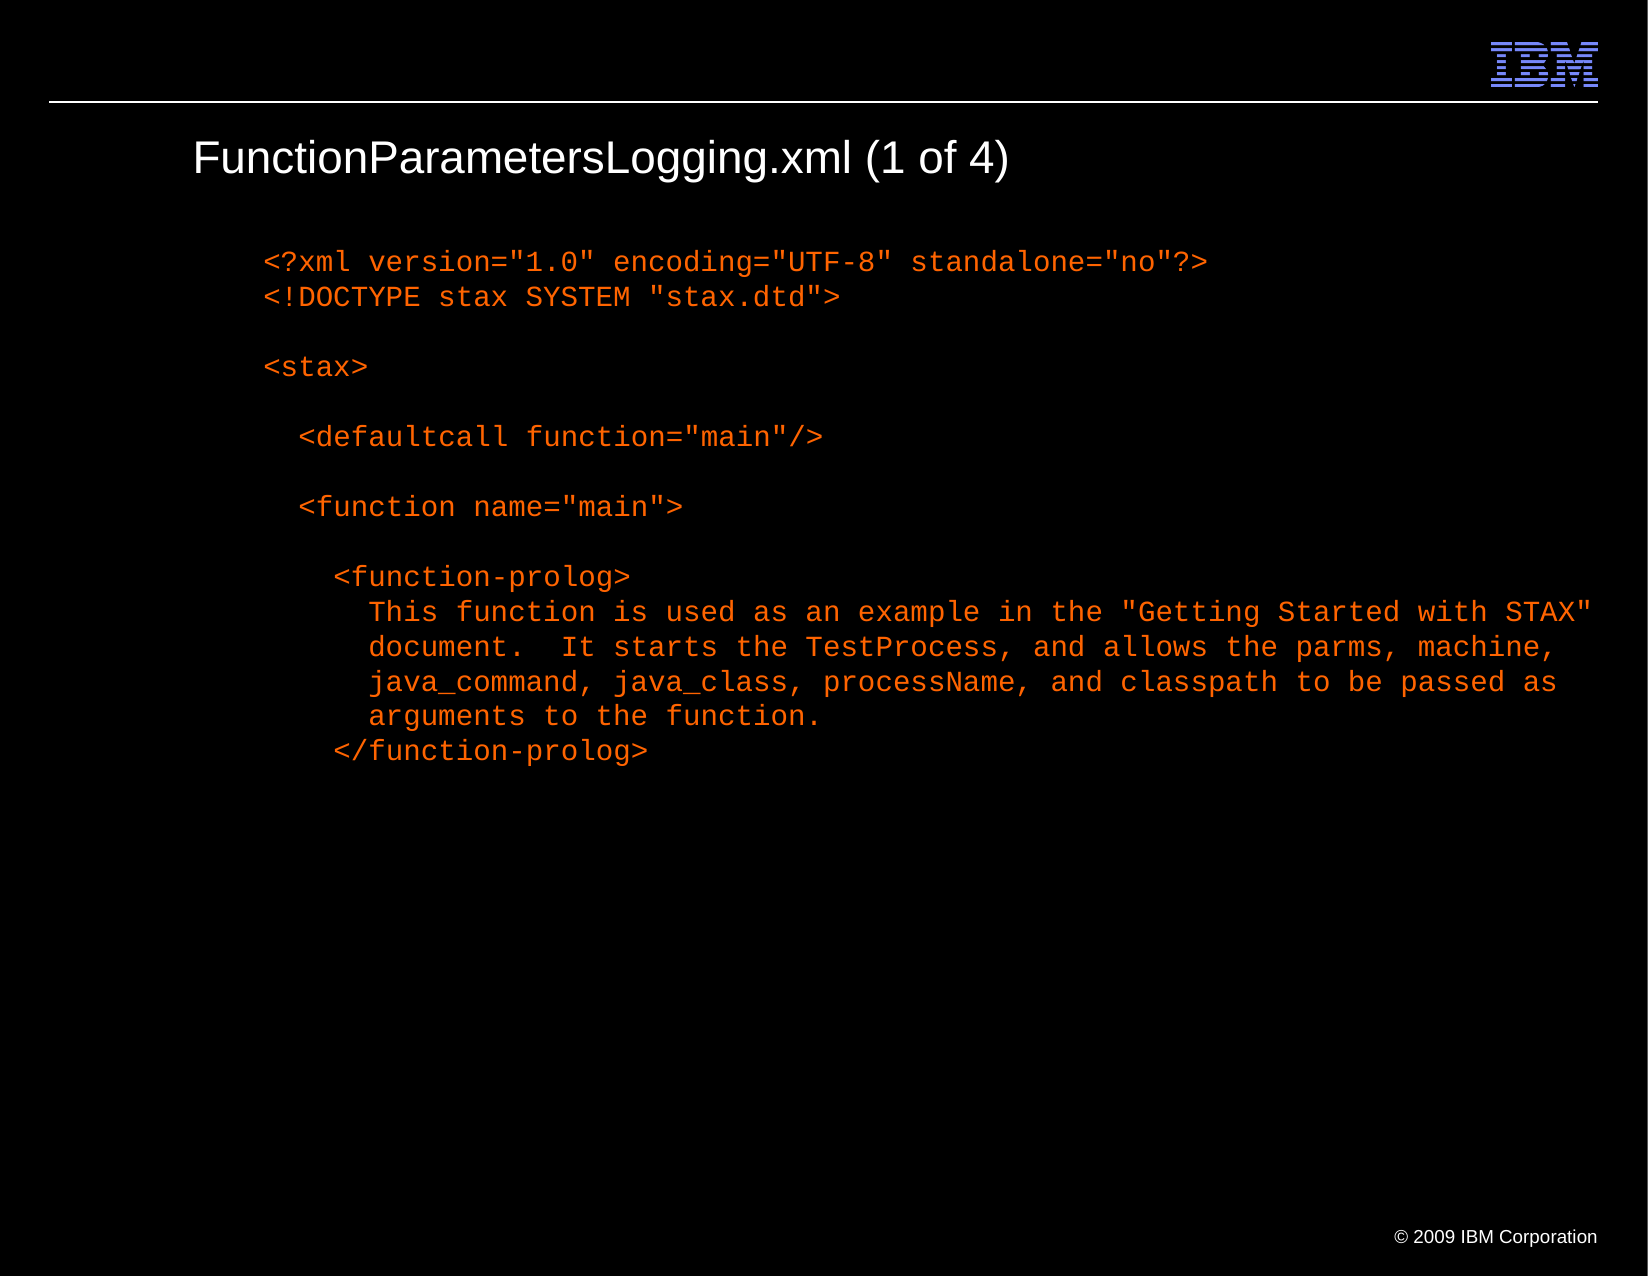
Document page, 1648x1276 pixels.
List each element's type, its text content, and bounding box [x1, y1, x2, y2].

picture [1491, 42, 1598, 87]
text_box <?xml version="1.0" encoding="UTF-8" standalone="no"?> <!DOCTYPE stax SYSTEM "stax.dtd"> <stax> <defaultcall function="main"/> <function name="main"> <function-prolog> This function is used as an example in the "Getting Started with STAX" document. It starts the TestProcess, and allows the parms, machine, java_command, java_class, processName, and classpath to be passed as arguments to the function. </function-prolog> [248, 234, 1648, 775]
title FunctionParametersLogging.xml (1 of 4) [175, 125, 1648, 219]
